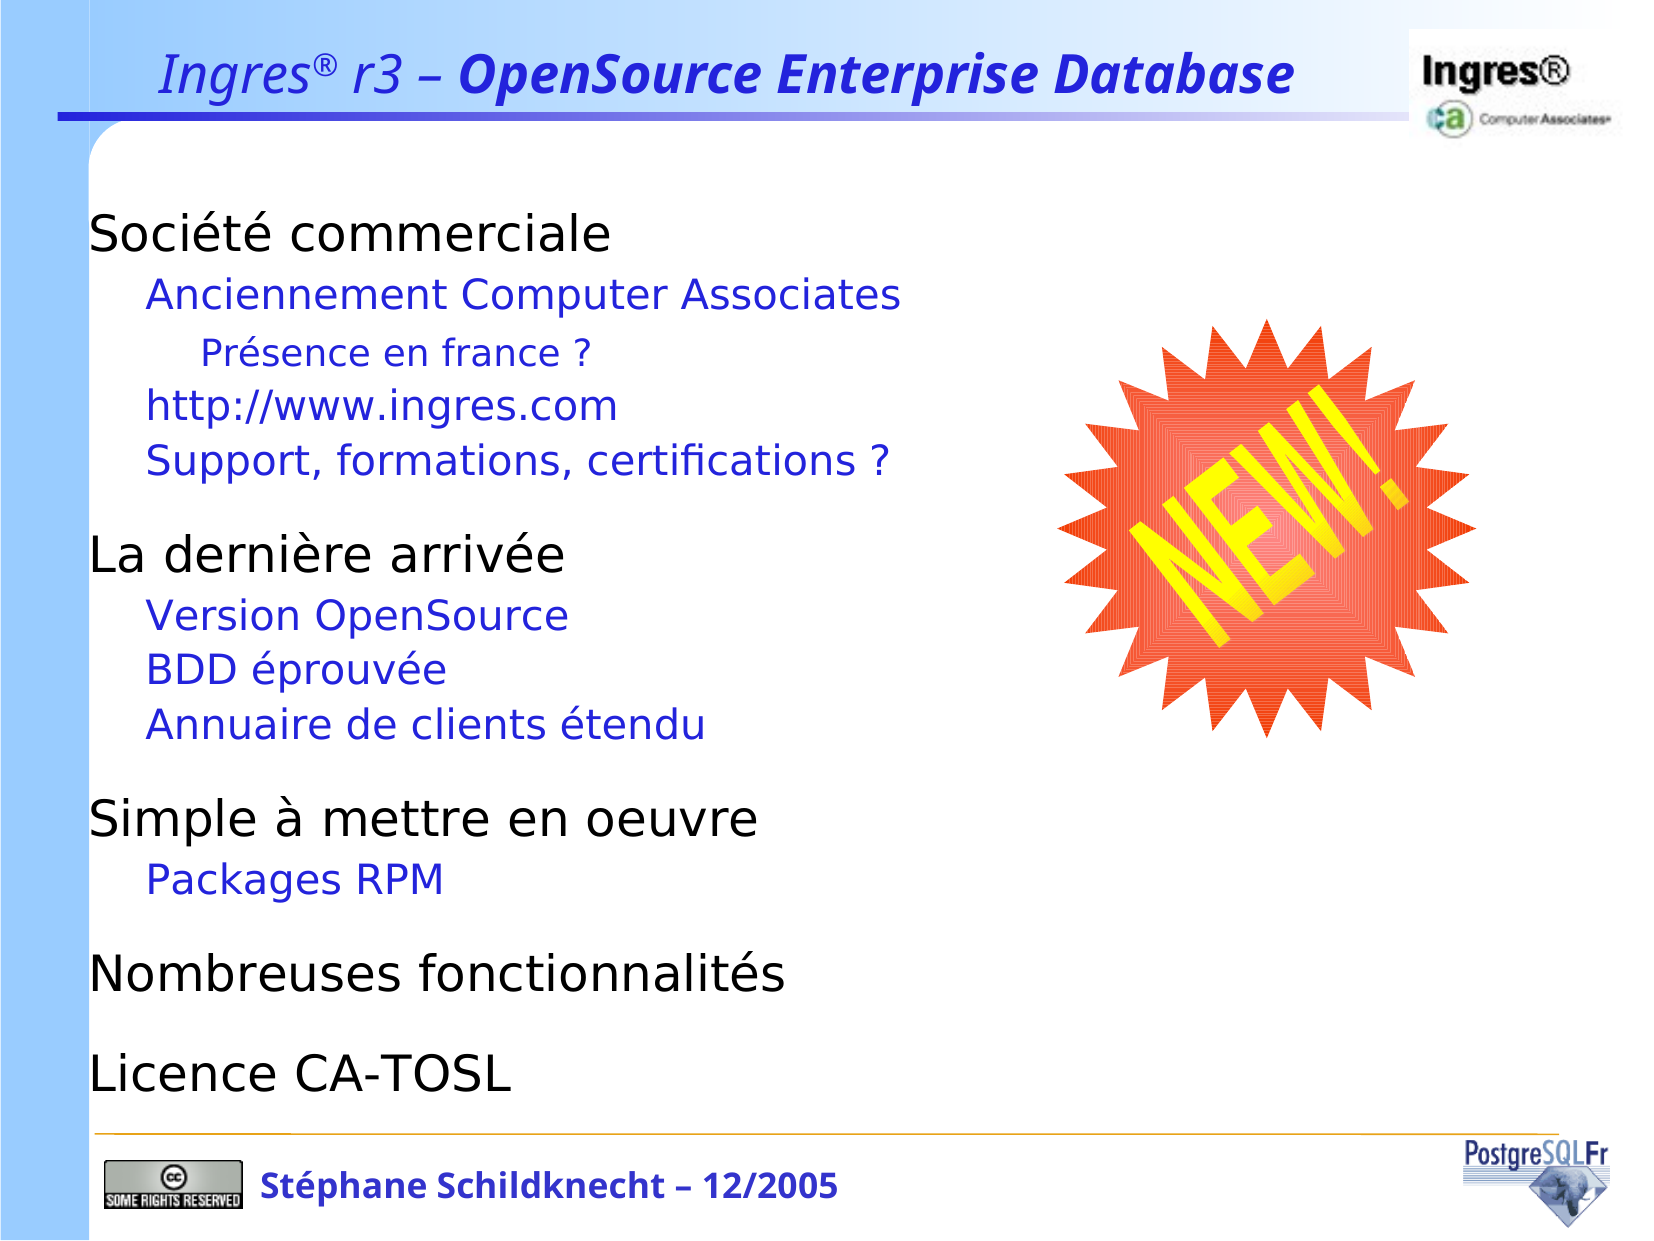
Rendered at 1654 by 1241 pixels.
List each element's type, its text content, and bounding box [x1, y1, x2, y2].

picture [1462, 1139, 1610, 1228]
picture [104, 1160, 243, 1209]
title Ingres® r3 – OpenSource Enterprise Database [59, 0, 1397, 148]
picture [1409, 29, 1625, 150]
list Société commerciale Anciennement Computer Associates Présence en france ? http://www.ingres.com Support, formations, certifications ? La dernière arrivée Version OpenSource BDD éprouvée Annuaire de clients étendu Simple à mettre en oeuvre Packages RPM Nombreuses fonctionnalités Licence CA-TOSL [88, 175, 1547, 1073]
text_box [1057, 318, 1477, 739]
